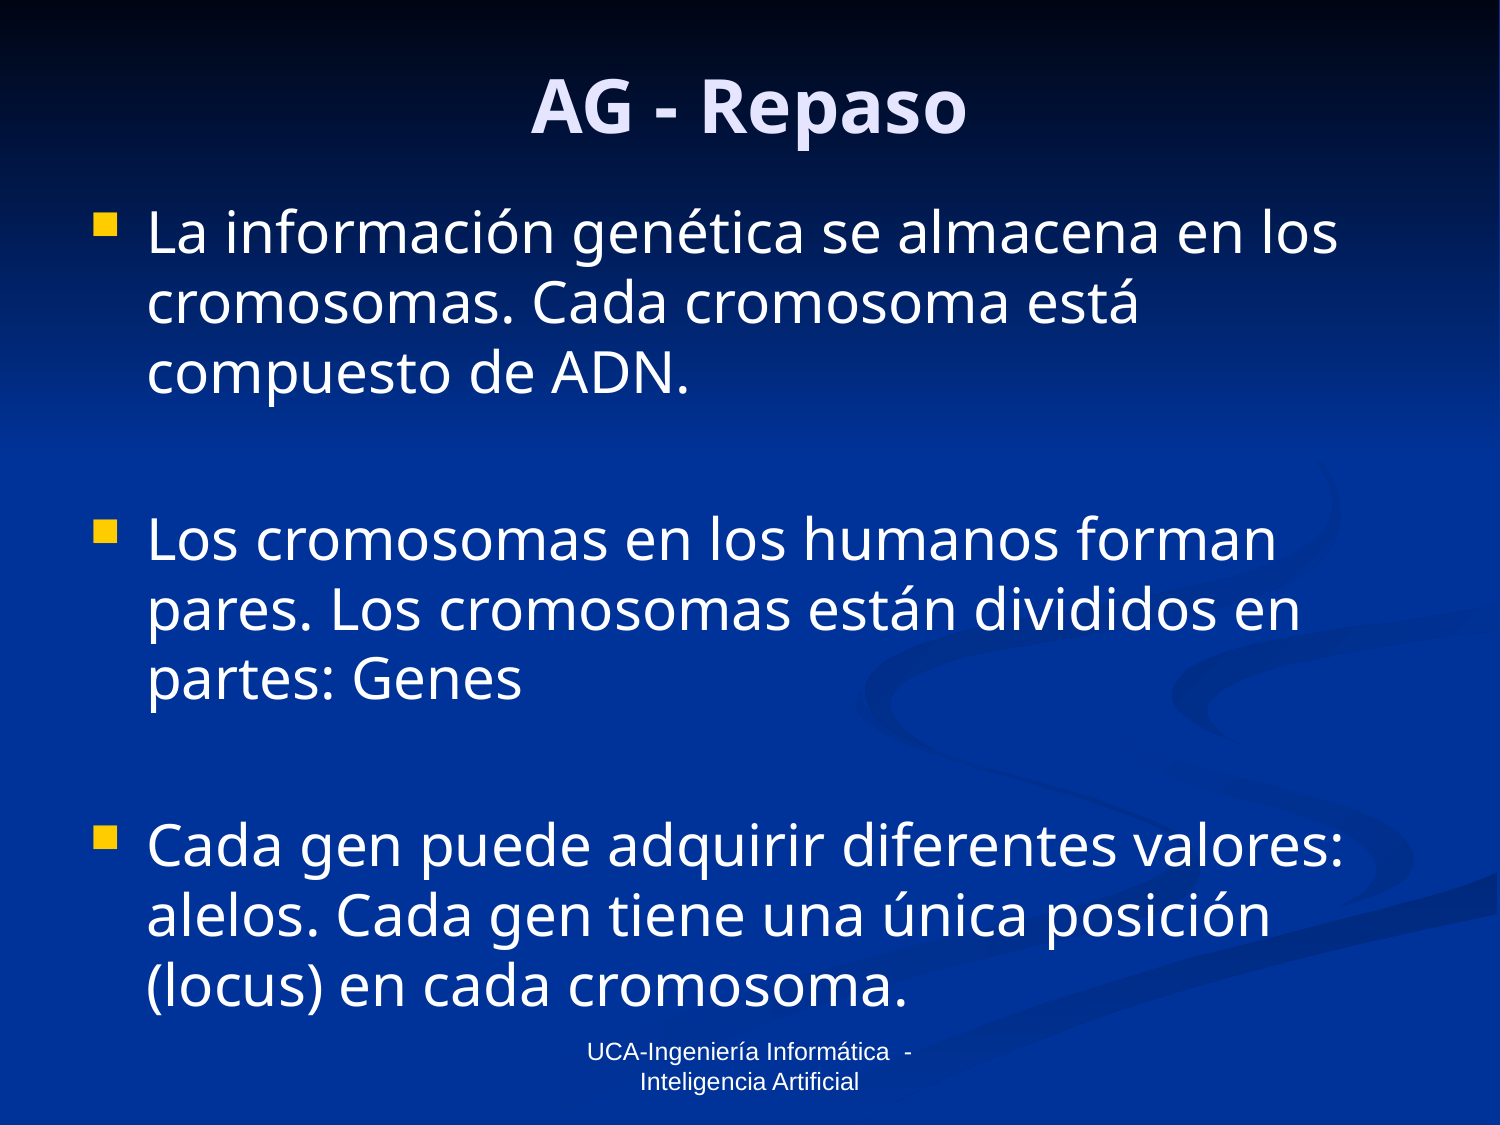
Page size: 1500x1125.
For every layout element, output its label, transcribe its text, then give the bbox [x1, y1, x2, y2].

footer UCA-Ingeniería Informática - Inteligencia Artificial [512, 1025, 988, 1104]
list La información genética se almacena en los cromosomas. Cada cromosoma está compuesto de ADN. Los cromosomas en los humanos forman pares. Los cromosomas están divididos en partes: Genes Cada gen puede adquirir diferentes valores: alelos. Cada gen tiene una única posición (locus) en cada cromosoma. [75, 187, 1425, 1005]
title AG - Repaso [75, 45, 1425, 163]
